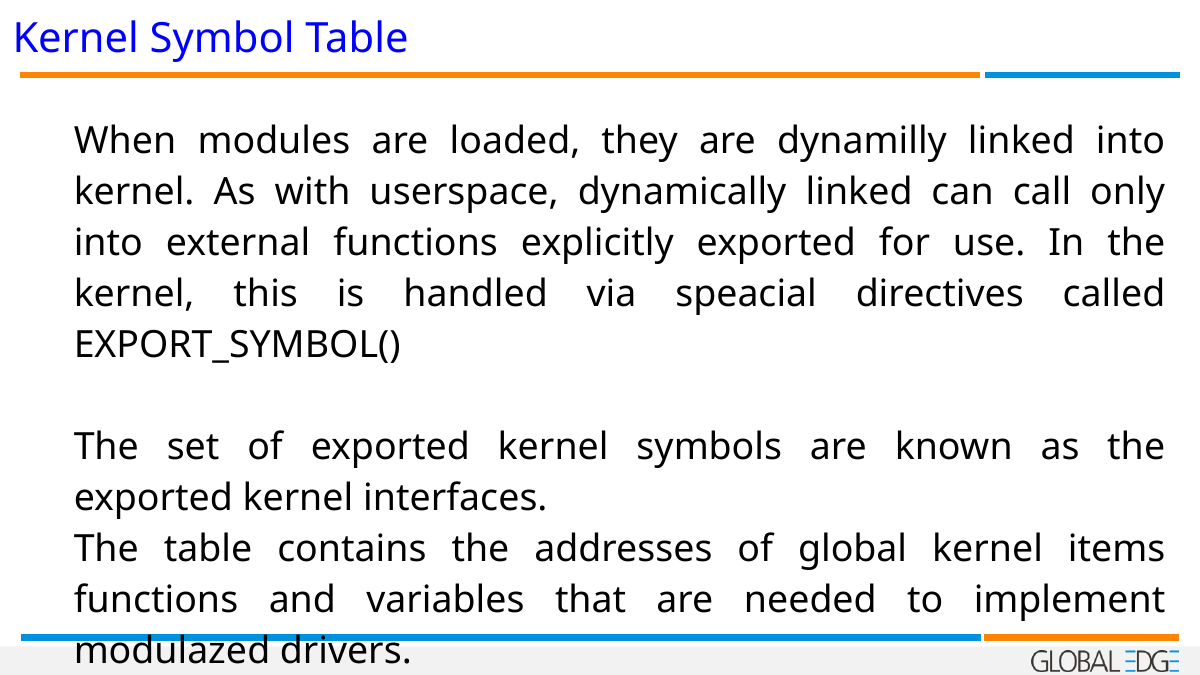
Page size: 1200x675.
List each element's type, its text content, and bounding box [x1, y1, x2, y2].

title Kernel Symbol Table [12, 9, 1088, 63]
picture [1031, 650, 1179, 672]
text_box When modules are loaded, they are dynamilly linked into kernel. As with userspace, dynamically linked can call only into external functions explicitly exported for use. In the kernel, this is handled via speacial directives called EXPORT_SYMBOL() The set of exported kernel symbols are known as the exported kernel interfaces. The table contains the addresses of global kernel items functions and variables that are needed to implement modulazed drivers. [59, 106, 1182, 626]
